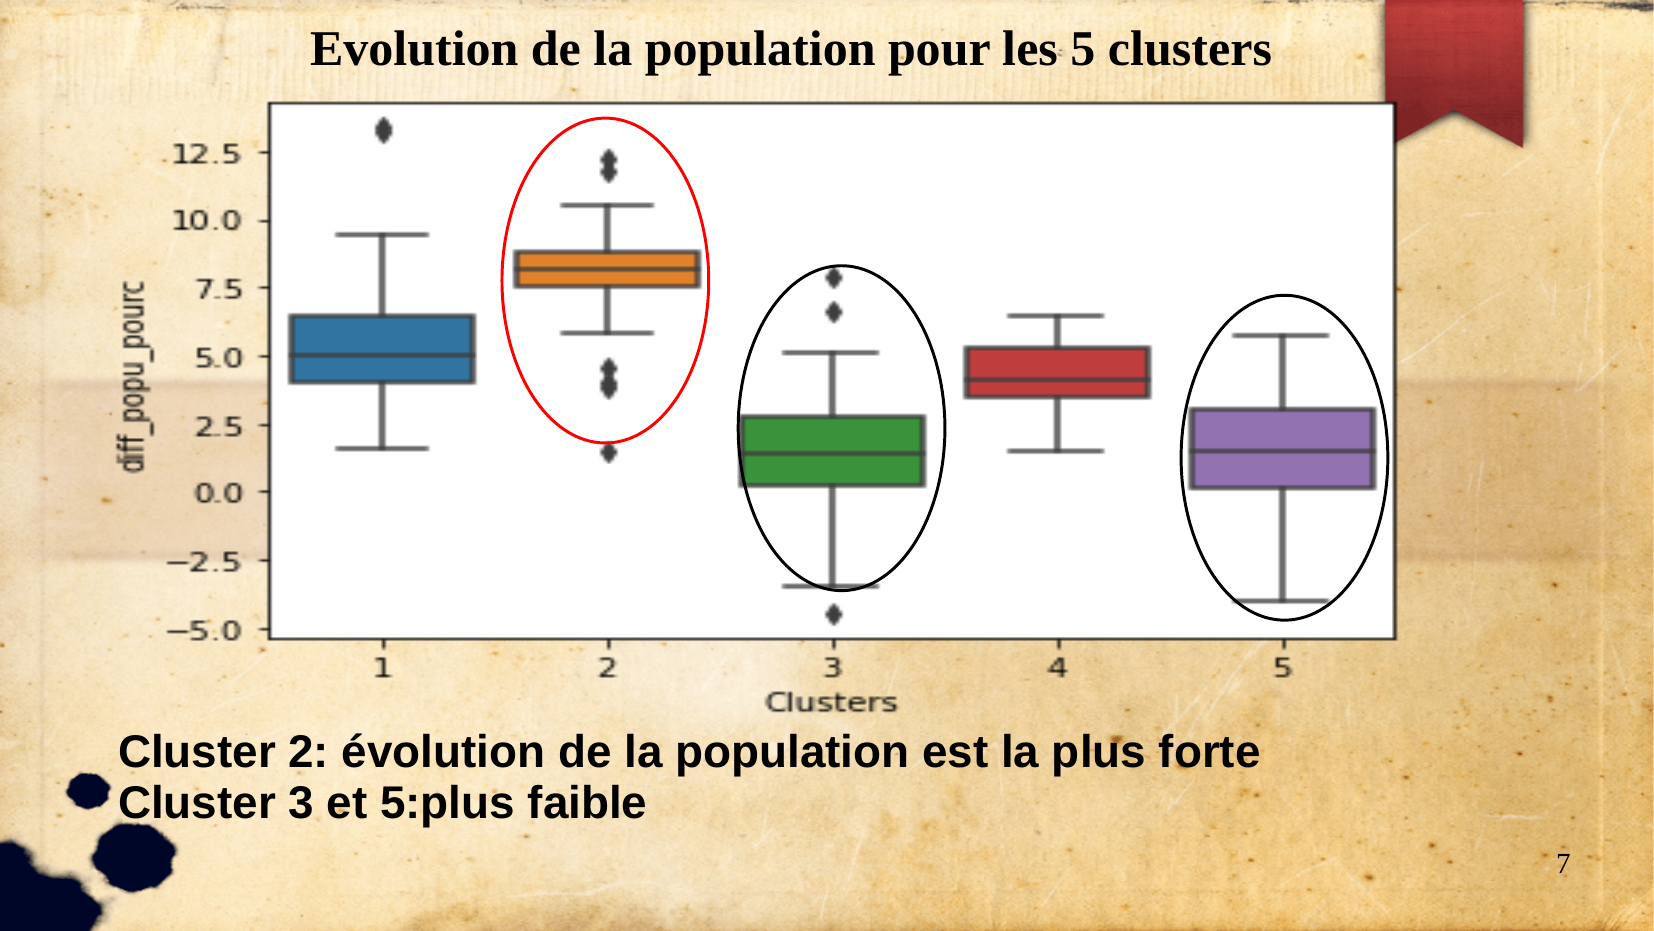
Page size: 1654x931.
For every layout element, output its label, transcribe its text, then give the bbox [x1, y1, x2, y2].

subtitle Cluster 2: évolution de la population est la plus forte Cluster 3 et 5:plus faible [118, 265, 1574, 887]
picture [0, 0, 1654, 931]
title Evolution de la population pour les 5 clusters [47, 0, 1536, 126]
